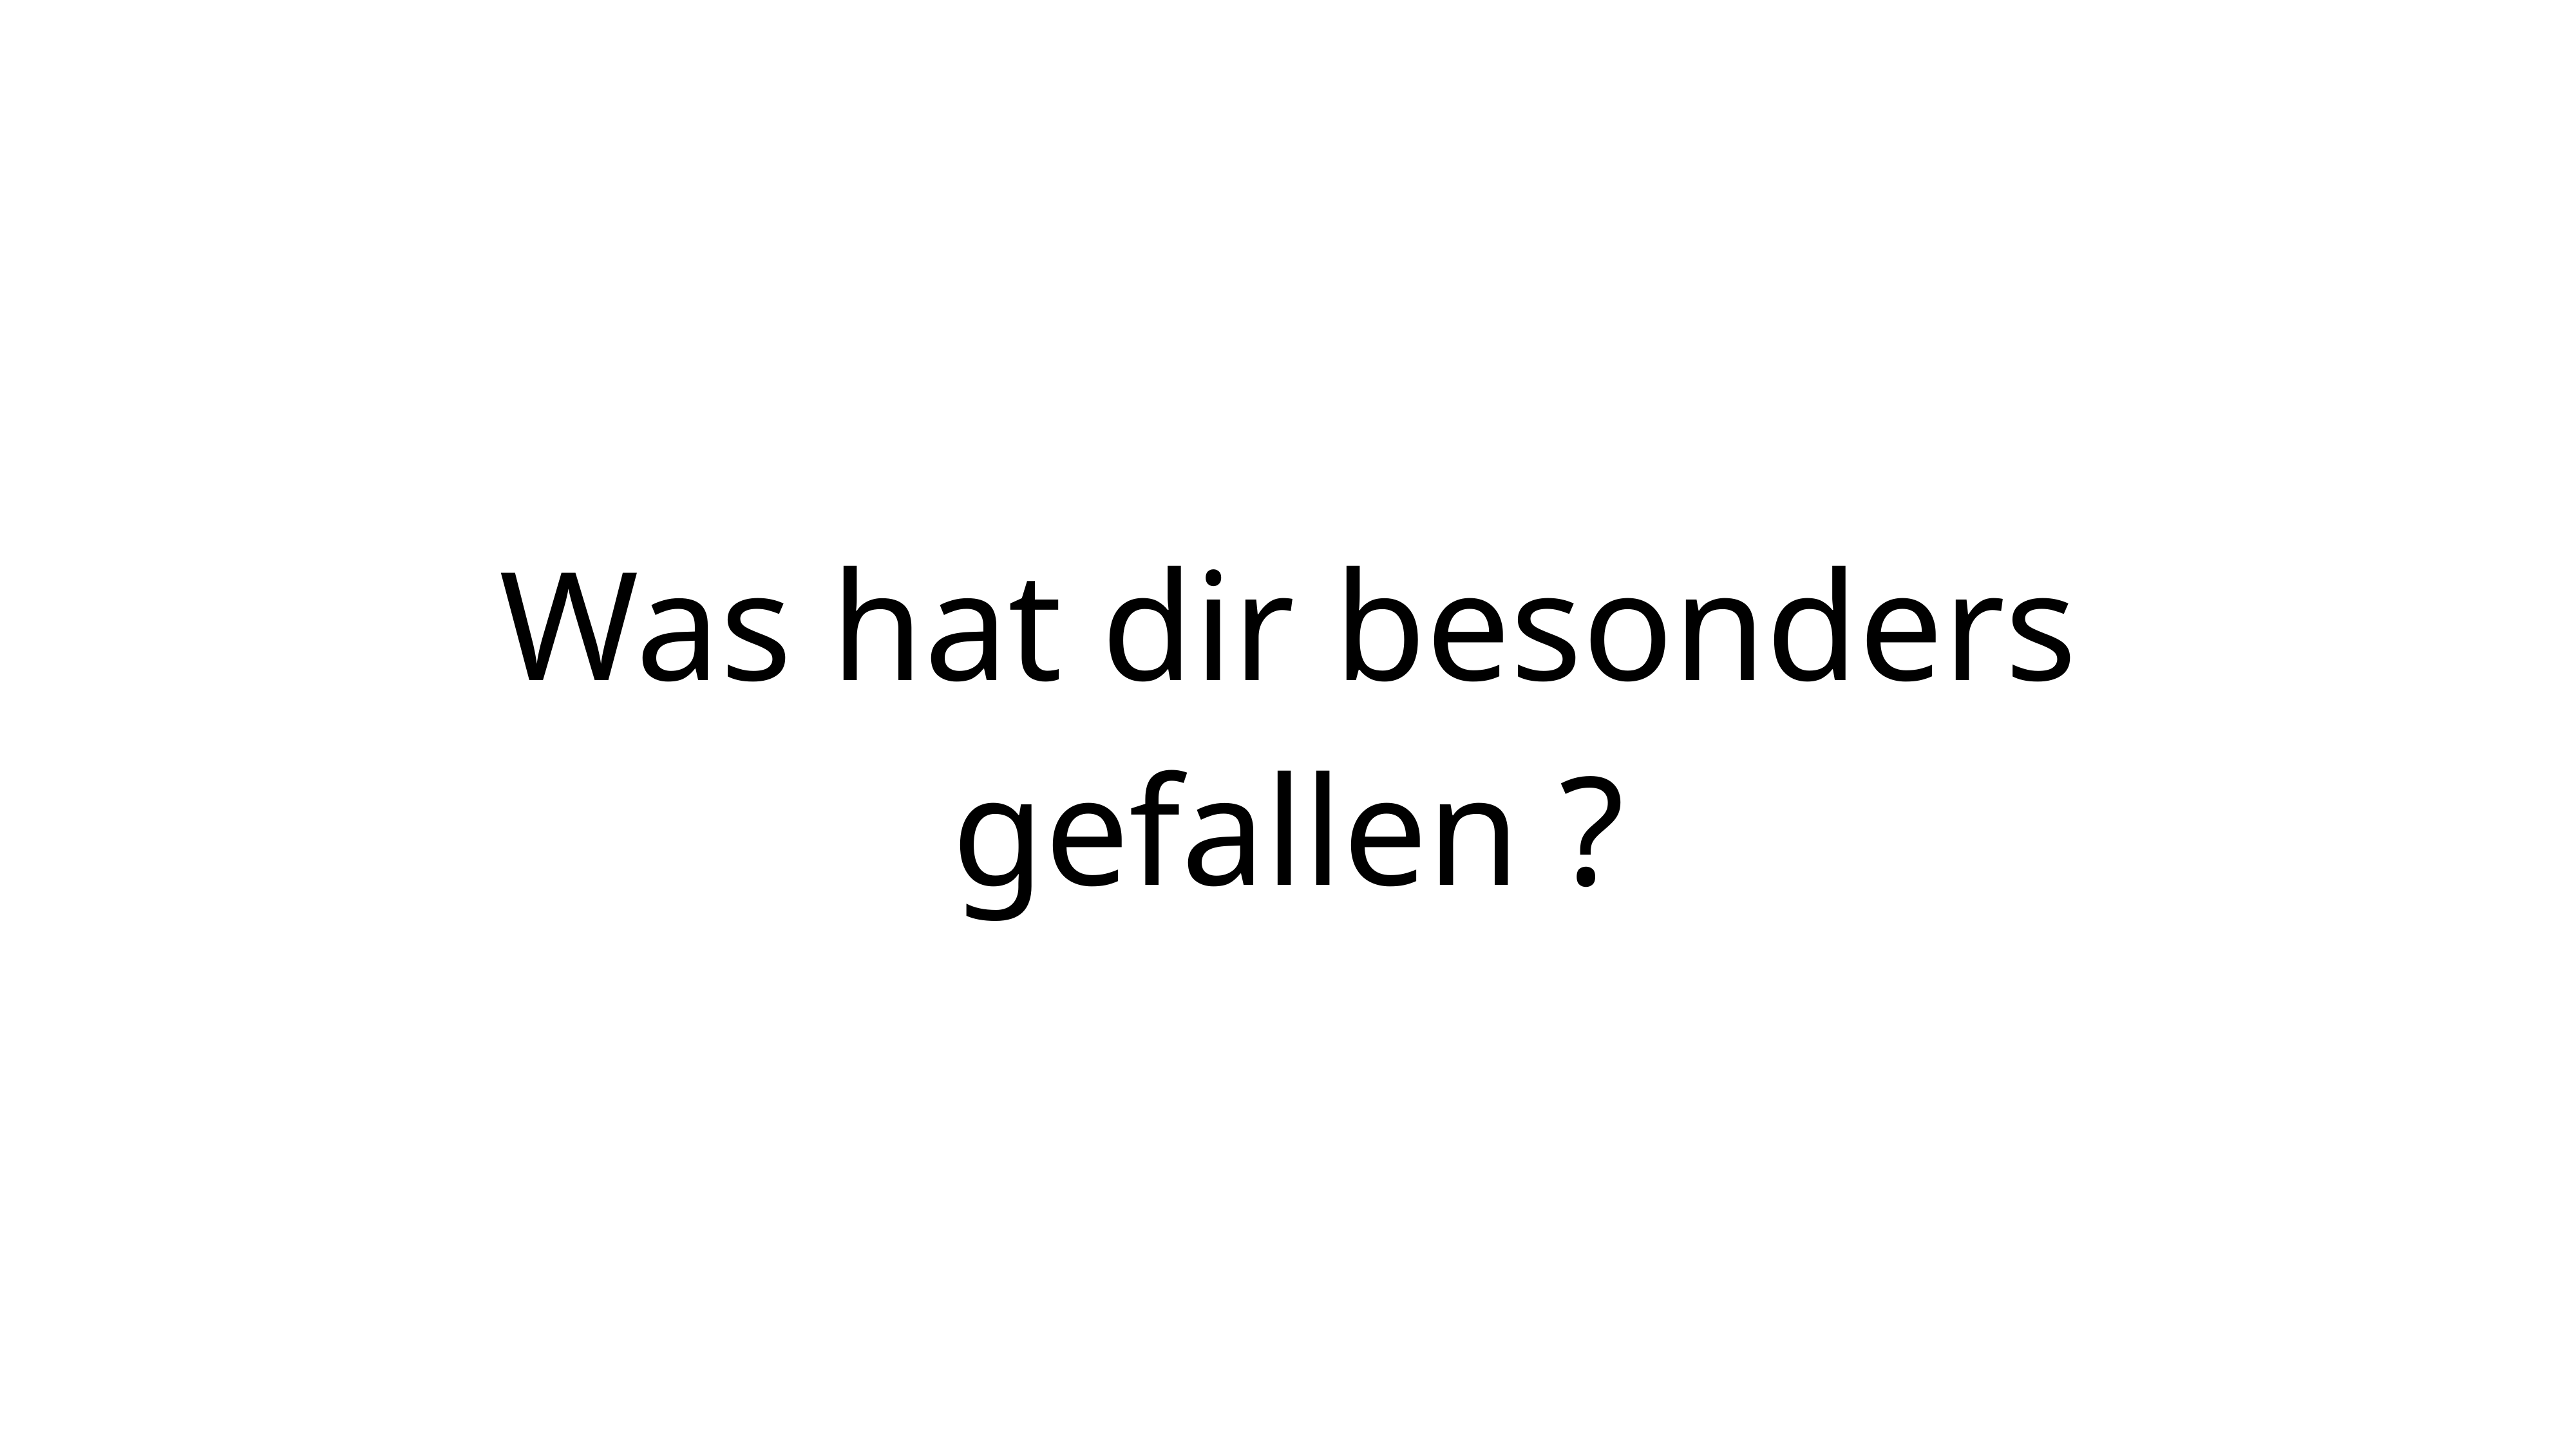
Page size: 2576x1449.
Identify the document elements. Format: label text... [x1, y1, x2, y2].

text_box Was hat dir besonders gefallen ? [252, 478, 2325, 971]
